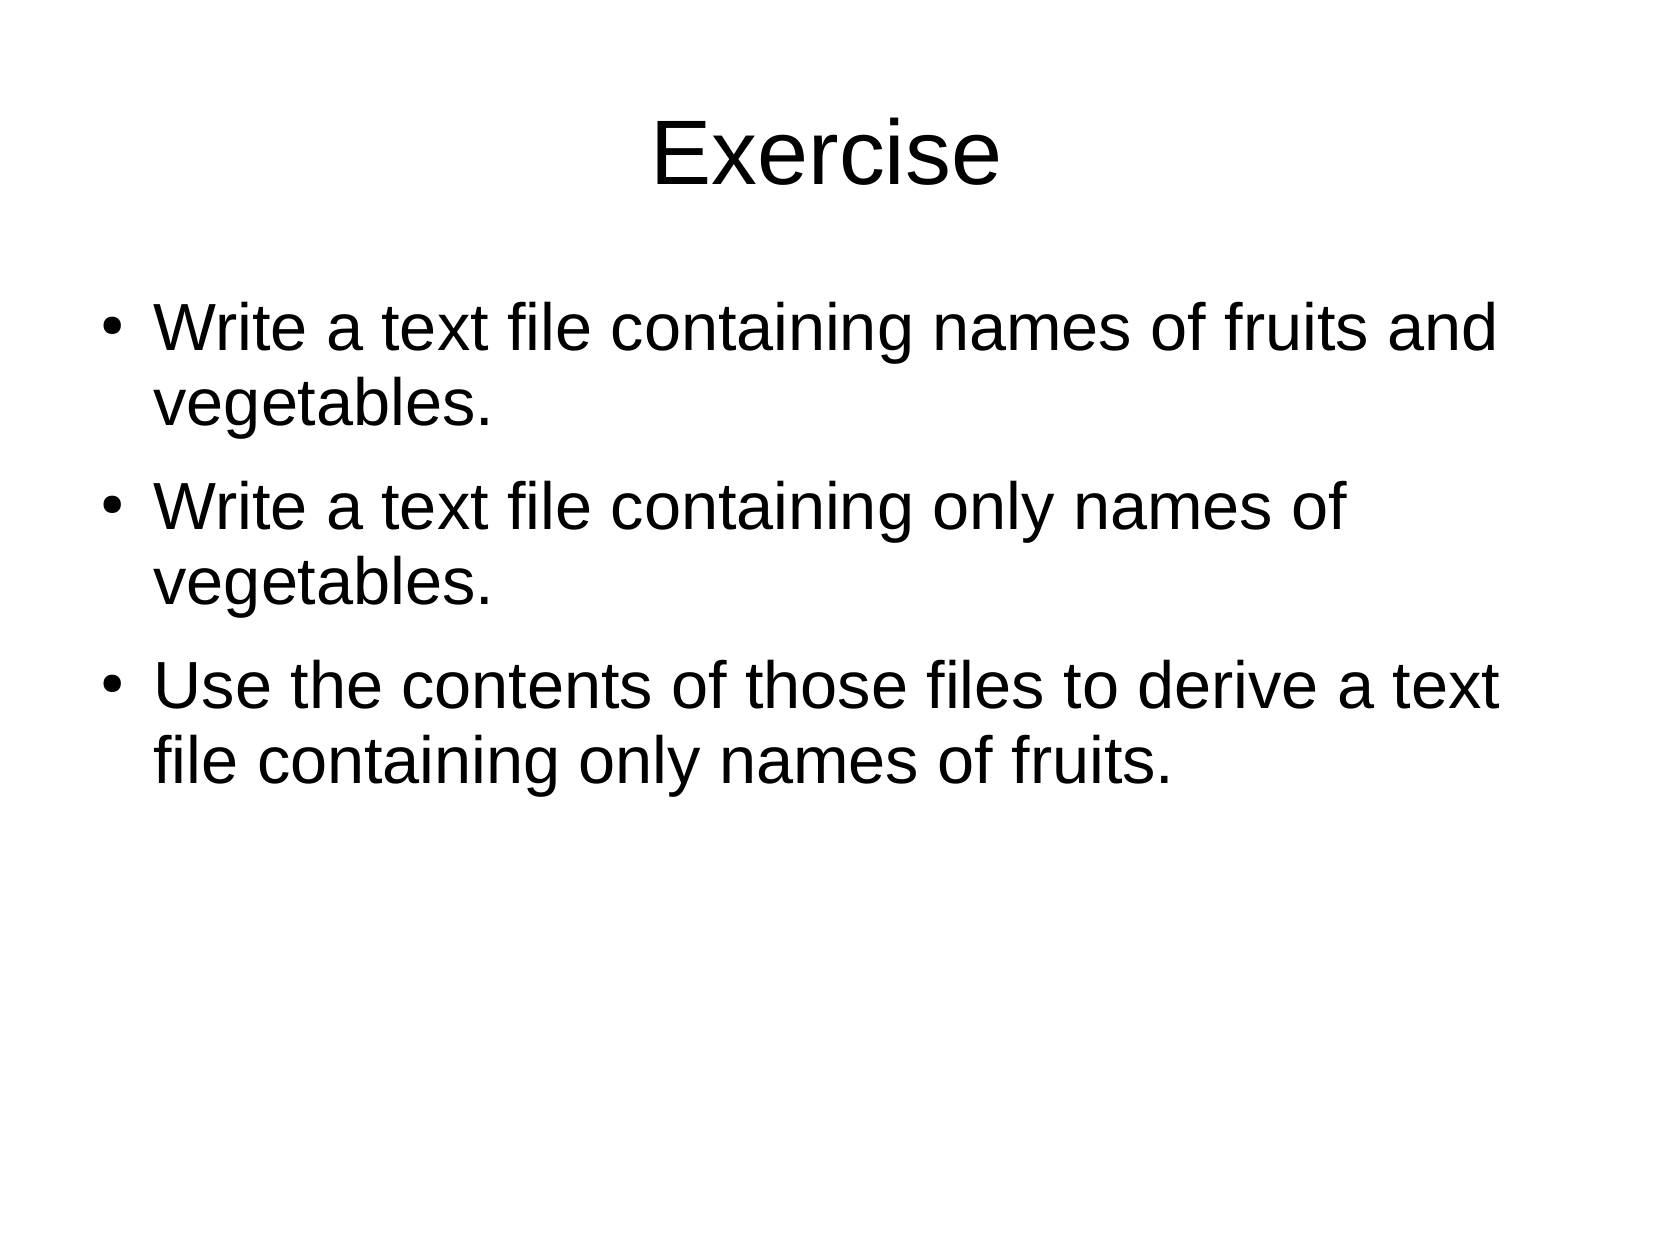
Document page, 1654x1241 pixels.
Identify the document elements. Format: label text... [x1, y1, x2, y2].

list Write a text file containing names of fruits and vegetables. Write a text file containing only names of vegetables. Use the contents of those files to derive a text file containing only names of fruits. [82, 290, 1571, 1010]
title Exercise [82, 49, 1571, 257]
